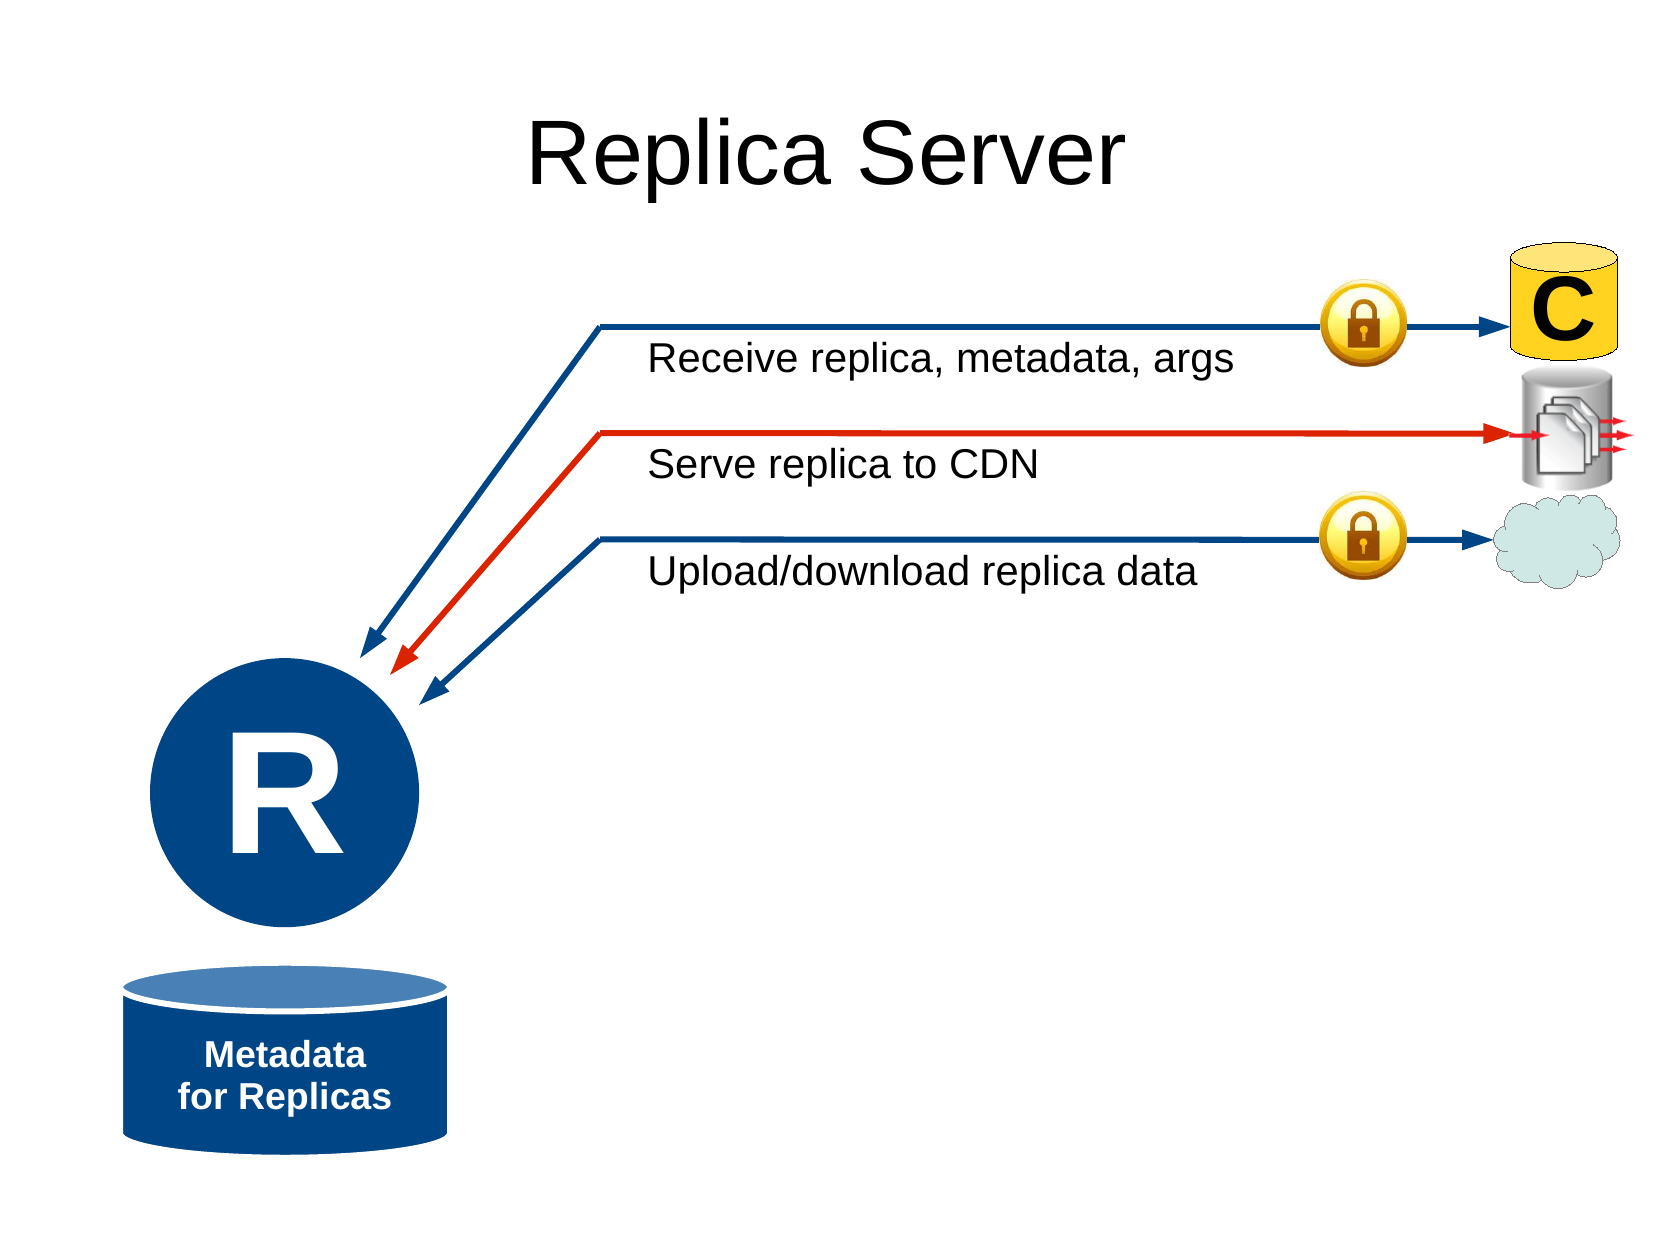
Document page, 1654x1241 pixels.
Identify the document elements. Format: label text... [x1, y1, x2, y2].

text_box Republish /foo/bar [120, 962, 451, 1012]
text_box Serve replica to CDN [597, 433, 1558, 495]
picture [1320, 279, 1407, 367]
text_box C [1510, 259, 1618, 361]
text_box [1493, 495, 1621, 589]
title Replica Server [82, 49, 1571, 257]
picture [1503, 365, 1641, 492]
text_box Metadata for Replicas [135, 1026, 436, 1126]
text_box [120, 988, 451, 1158]
text_box Upload/download replica data [597, 539, 1558, 602]
text_box R [150, 658, 420, 928]
picture [1319, 491, 1407, 580]
text_box Receive replica, metadata, args [597, 327, 1558, 389]
